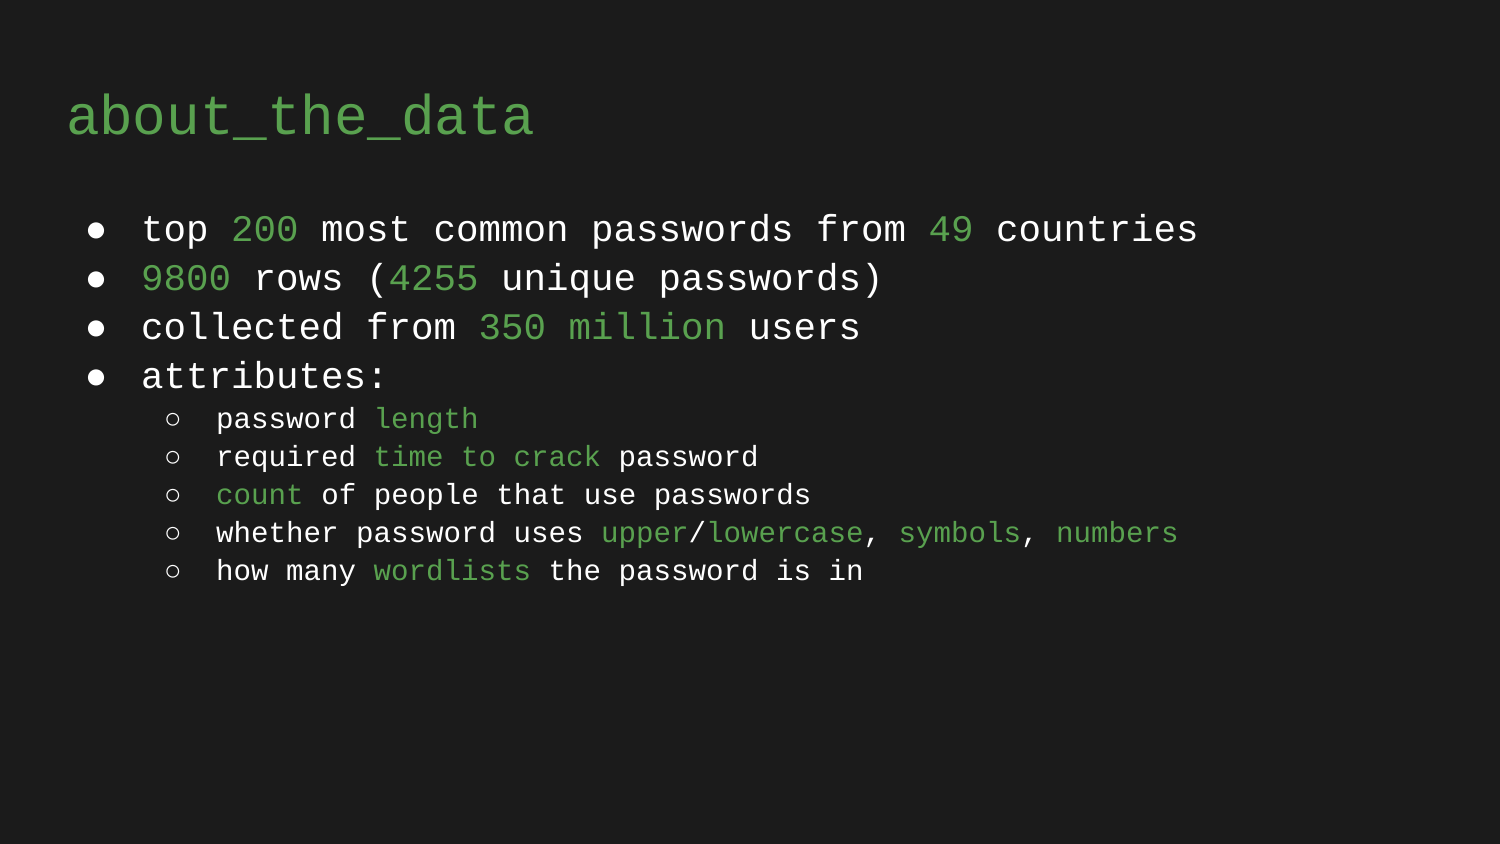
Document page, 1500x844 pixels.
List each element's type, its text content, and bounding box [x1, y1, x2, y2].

list top 200 most common passwords from 49 countries 9800 rows (4255 unique passwords) collected from 350 million users attributes: password length required time to crack password count of people that use passwords whether password uses upper/lowercase, symbols, numbers how many wordlists the password is in [51, 189, 1449, 750]
title about_the_data [51, 72, 1449, 167]
